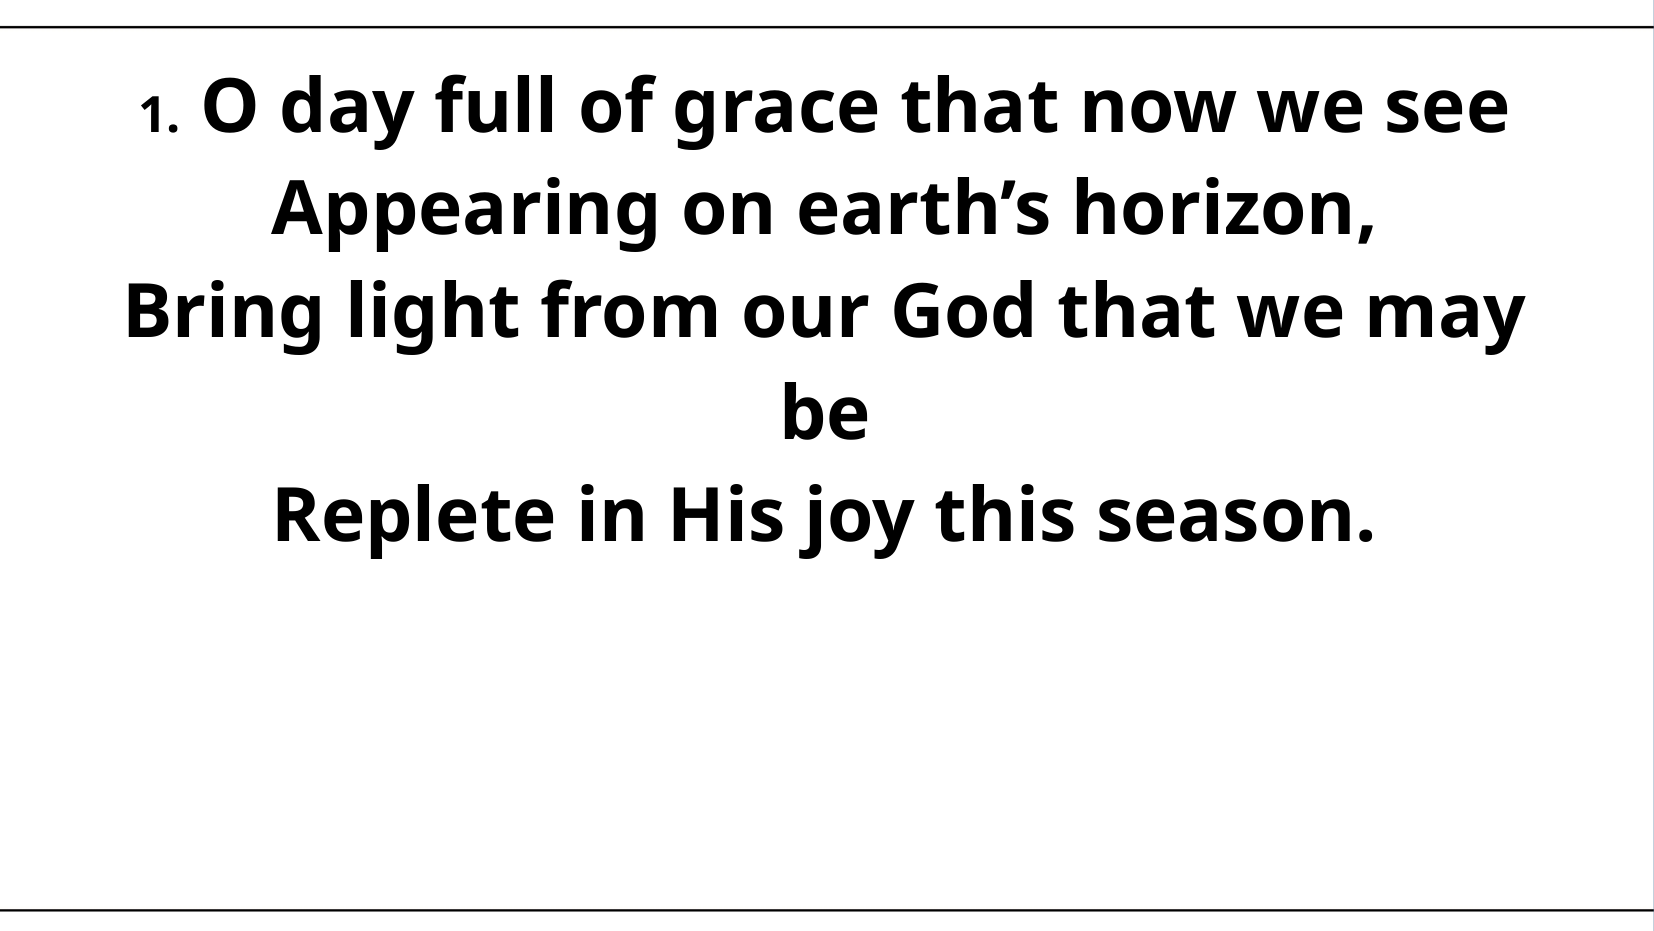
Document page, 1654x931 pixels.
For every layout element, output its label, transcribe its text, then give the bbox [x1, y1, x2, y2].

text_box 1. O day full of grace that now we see Appearing on earth’s horizon, Bring light from our God that we may be Replete in His joy this season. [90, 45, 1561, 481]
picture [0, 0, 1654, 931]
